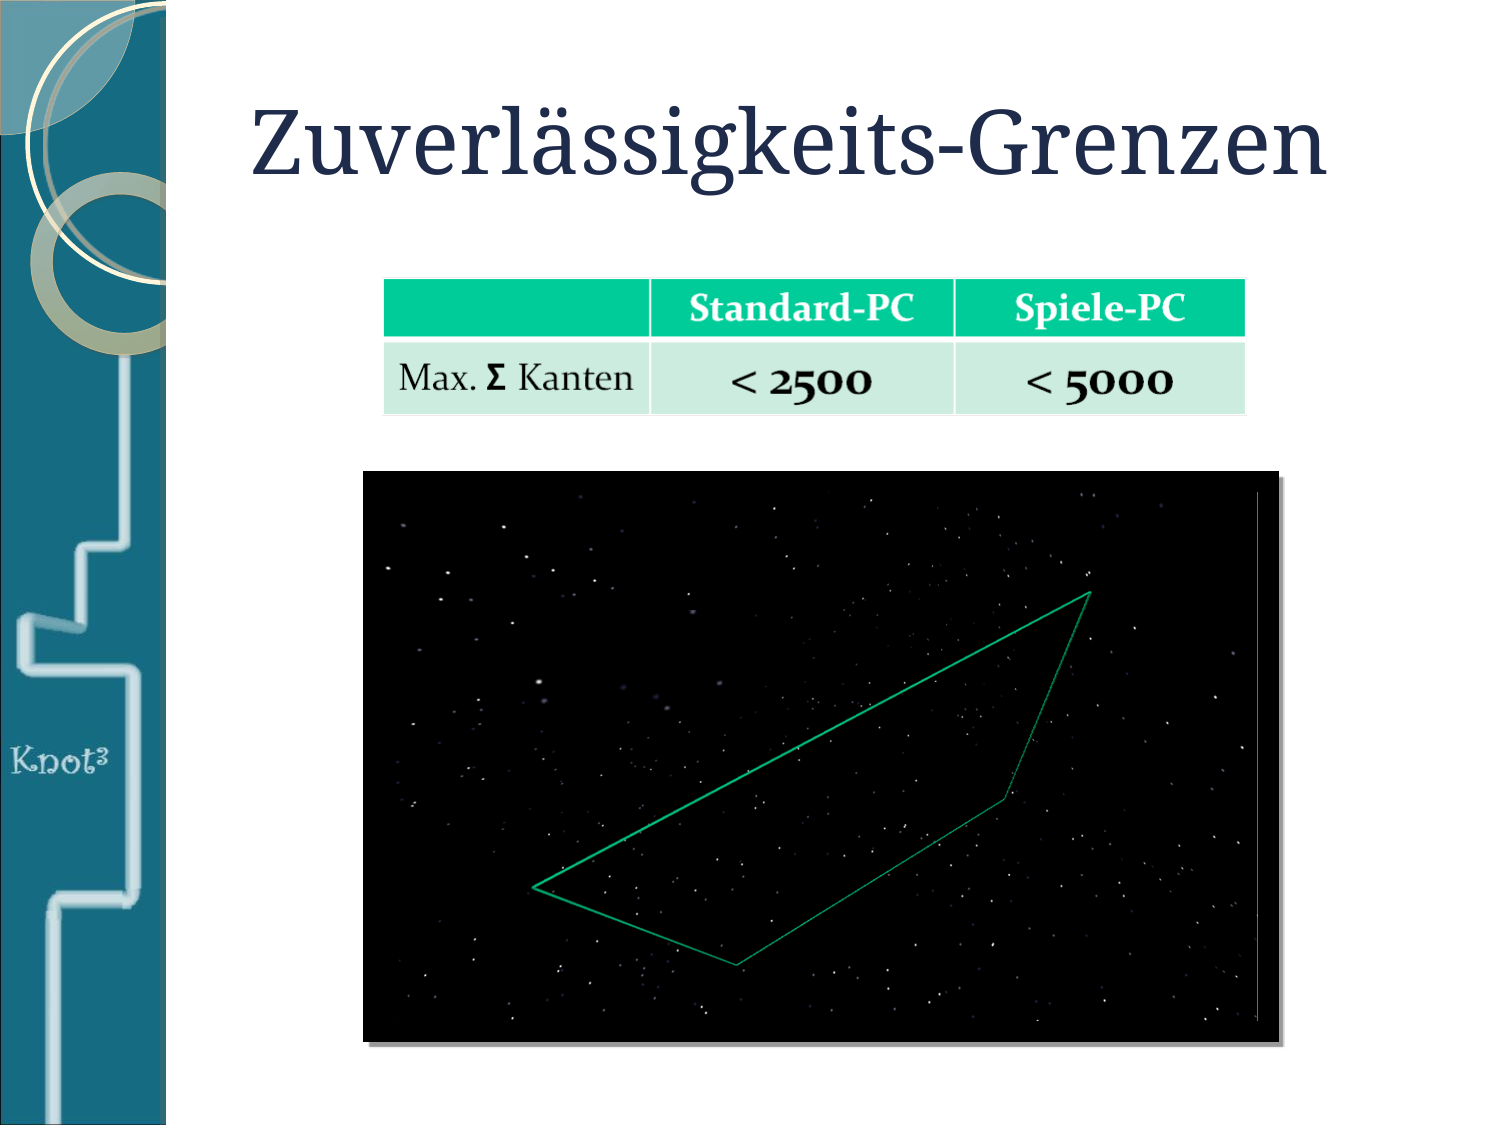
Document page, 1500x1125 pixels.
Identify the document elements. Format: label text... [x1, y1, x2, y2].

list [235, 237, 1466, 906]
picture [371, 266, 1258, 427]
title Zuverlässigkeits-Grenzen [235, 23, 1466, 237]
list [1279, 477, 1283, 906]
picture [383, 491, 1258, 1022]
